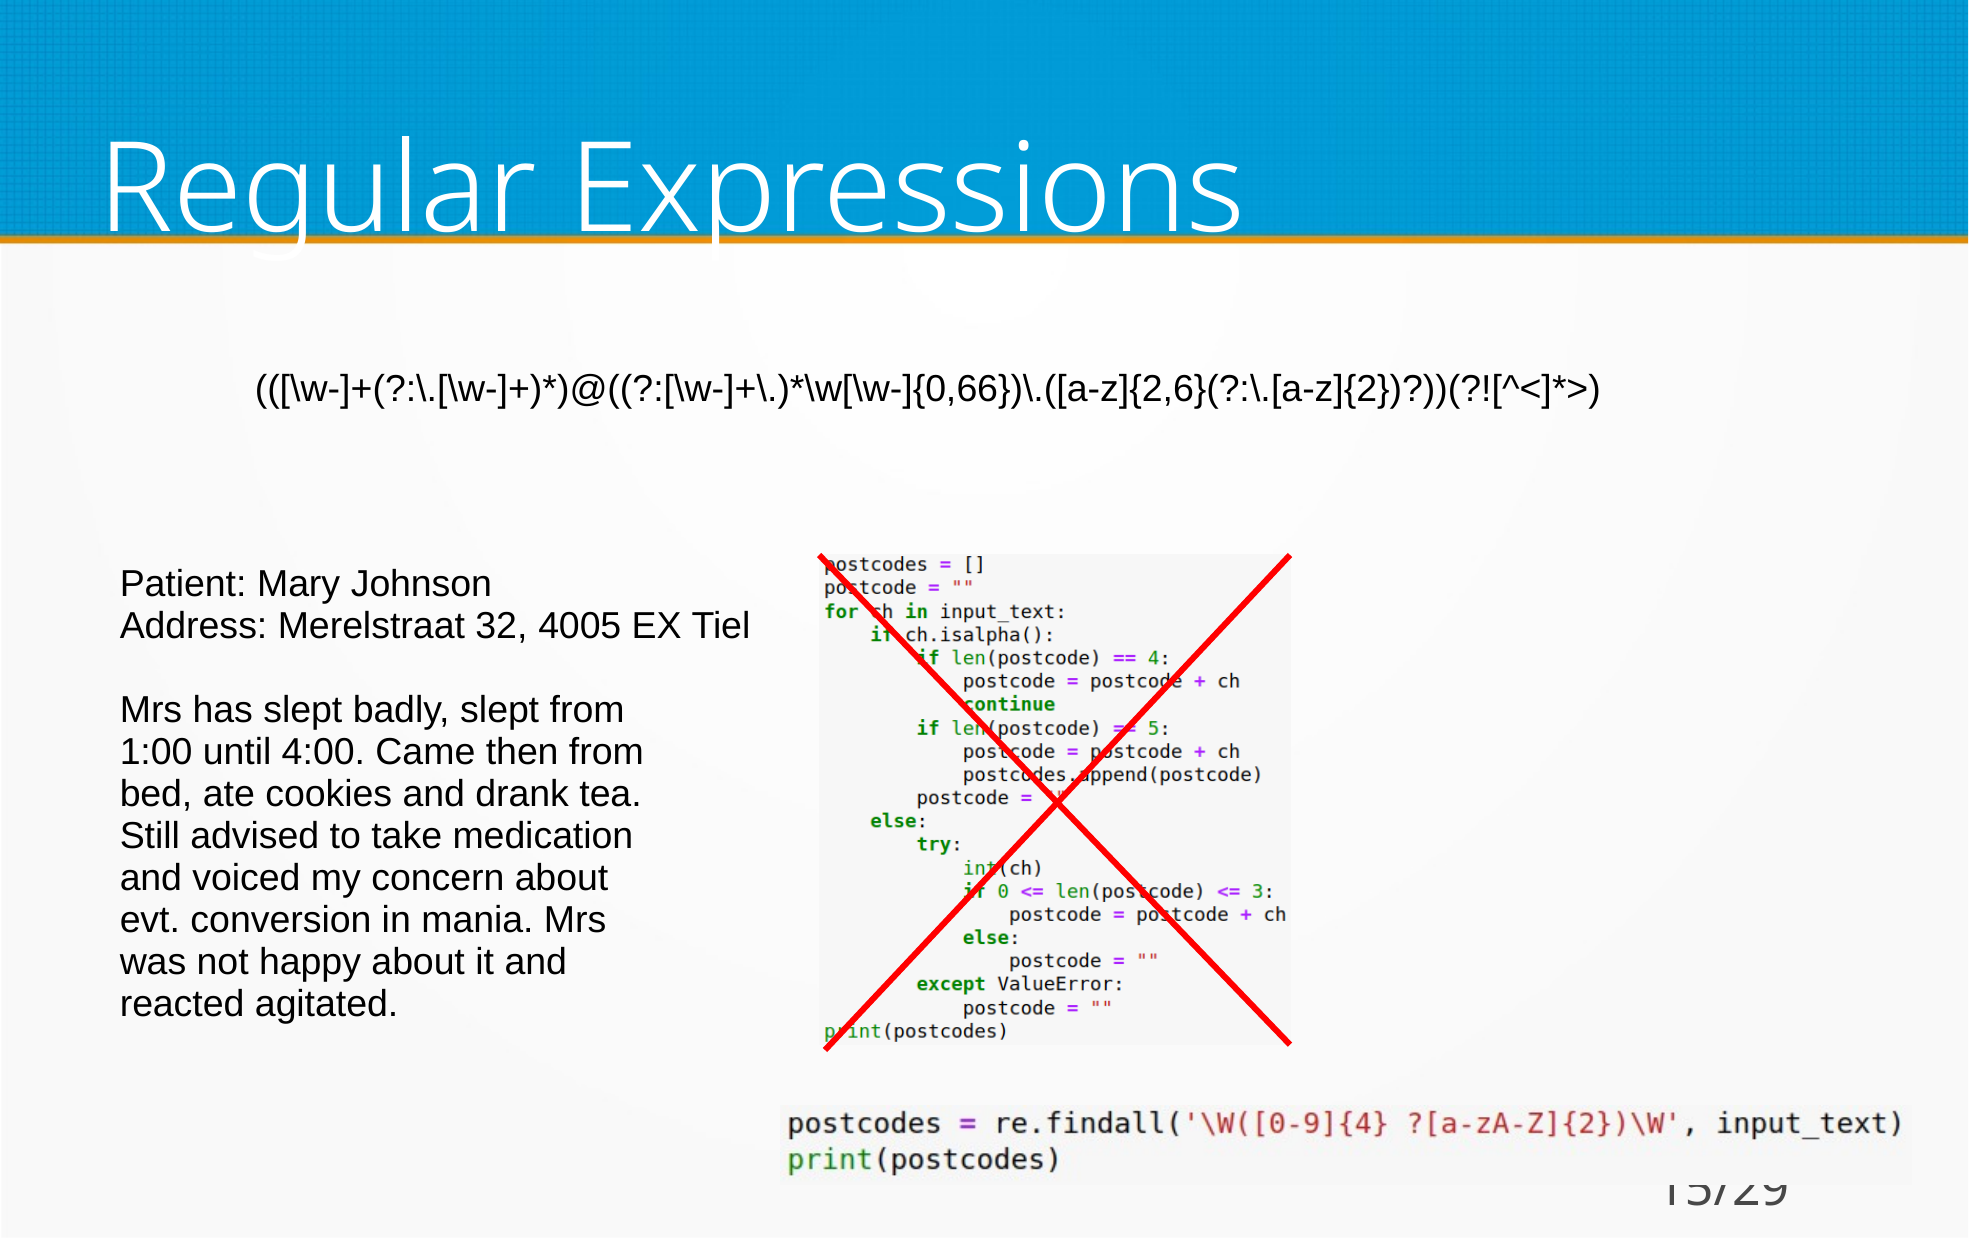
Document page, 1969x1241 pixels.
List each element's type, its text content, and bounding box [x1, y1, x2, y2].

text_box Patient: Mary Johnson Address: Merelstraat 32, 4005 EX Tiel Mrs has slept badly, slept from 1:00 until 4:00. Came then from bed, ate cookies and drank tea. Still advised to take medication and voiced my concern about evt. conversion in mania. Mrs was not happy about it and reacted agitated. [105, 555, 819, 1032]
picture [0, 233, 1969, 1241]
title Regular Expressions [98, 49, 1870, 257]
text_box (([\w-]+(?:\.[\w-]+)*)@((?:[\w-]+\.)*\w[\w-]{0,66})\.([a-z]{2,6}(?:\.[a-z]{2})?))(?![^<]*>) [240, 360, 1771, 459]
